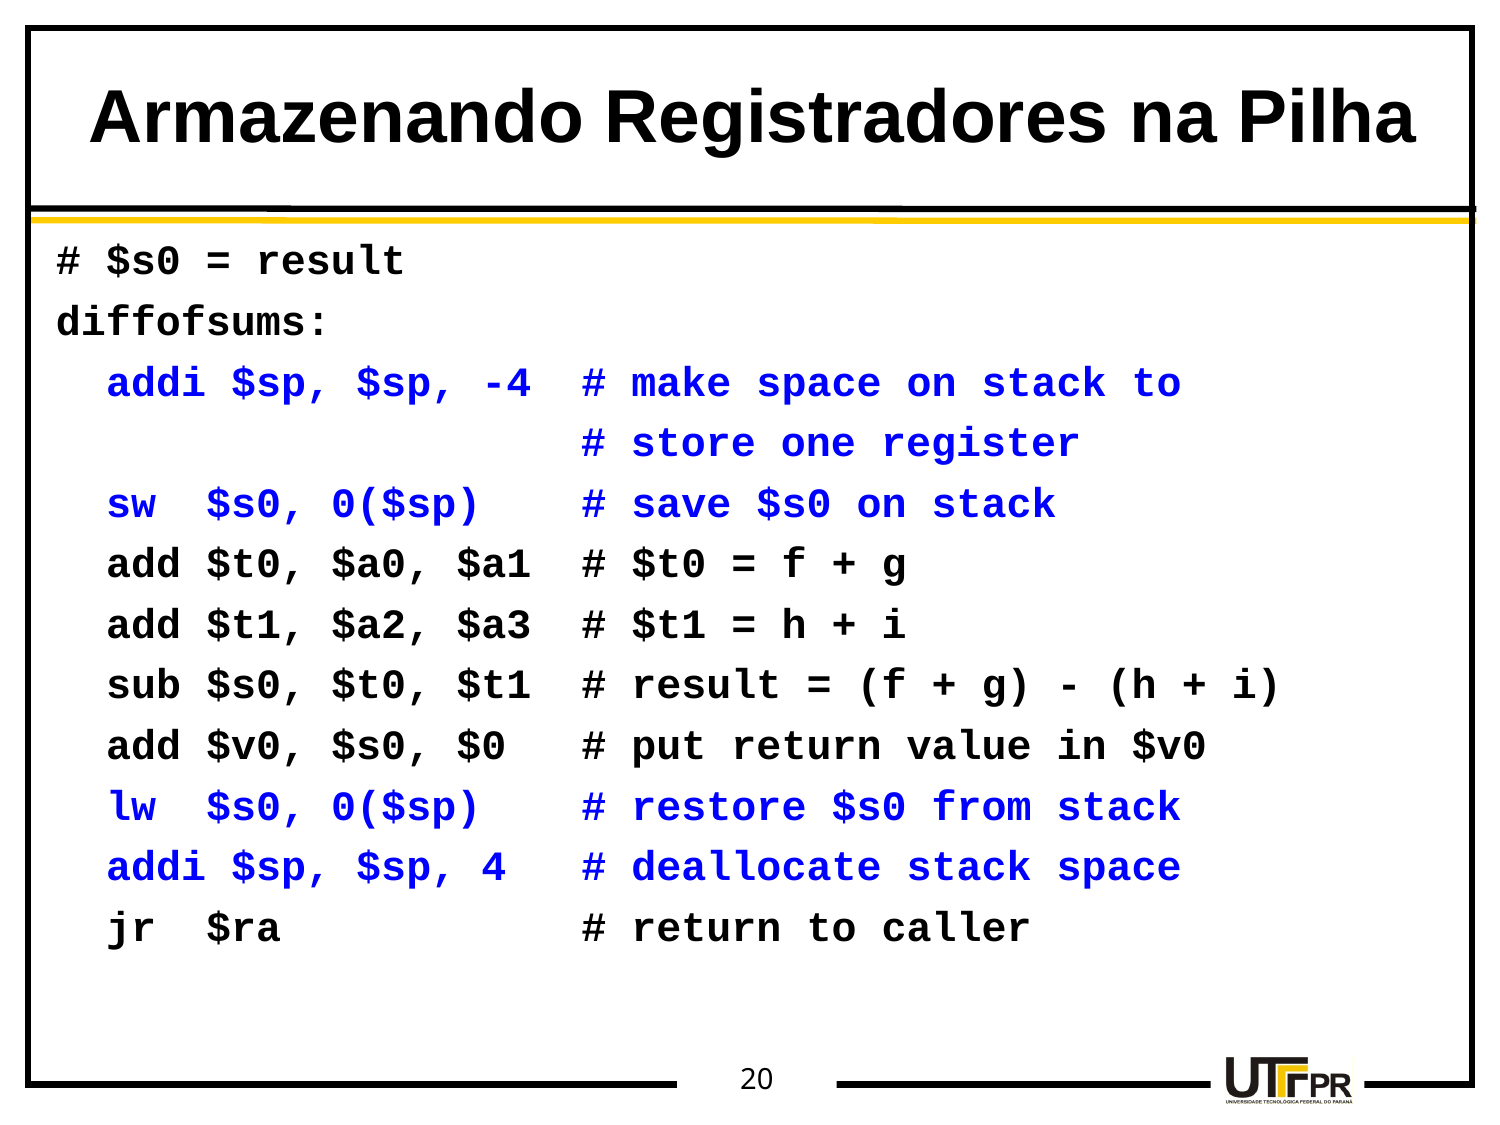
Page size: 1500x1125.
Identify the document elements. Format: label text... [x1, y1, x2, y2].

picture [1225, 1057, 1353, 1104]
list # $s0 = result diffofsums: addi $sp, $sp, -4 # make space on stack to # store one register sw $s0, 0($sp) # save $s0 on stack add $t0, $a0, $a1 # $t0 = f + g add $t1, $a2, $a3 # $t1 = h + i sub $s0, $t0, $t1 # result = (f + g) - (h + i) add $v0, $s0, $0 # put return value in $v0 lw $s0, 0($sp) # restore $s0 from stack addi $sp, $sp, 4 # deallocate stack space jr $ra # return to caller [41, 231, 1447, 975]
title Armazenando Registradores na Pilha [29, 29, 1477, 207]
